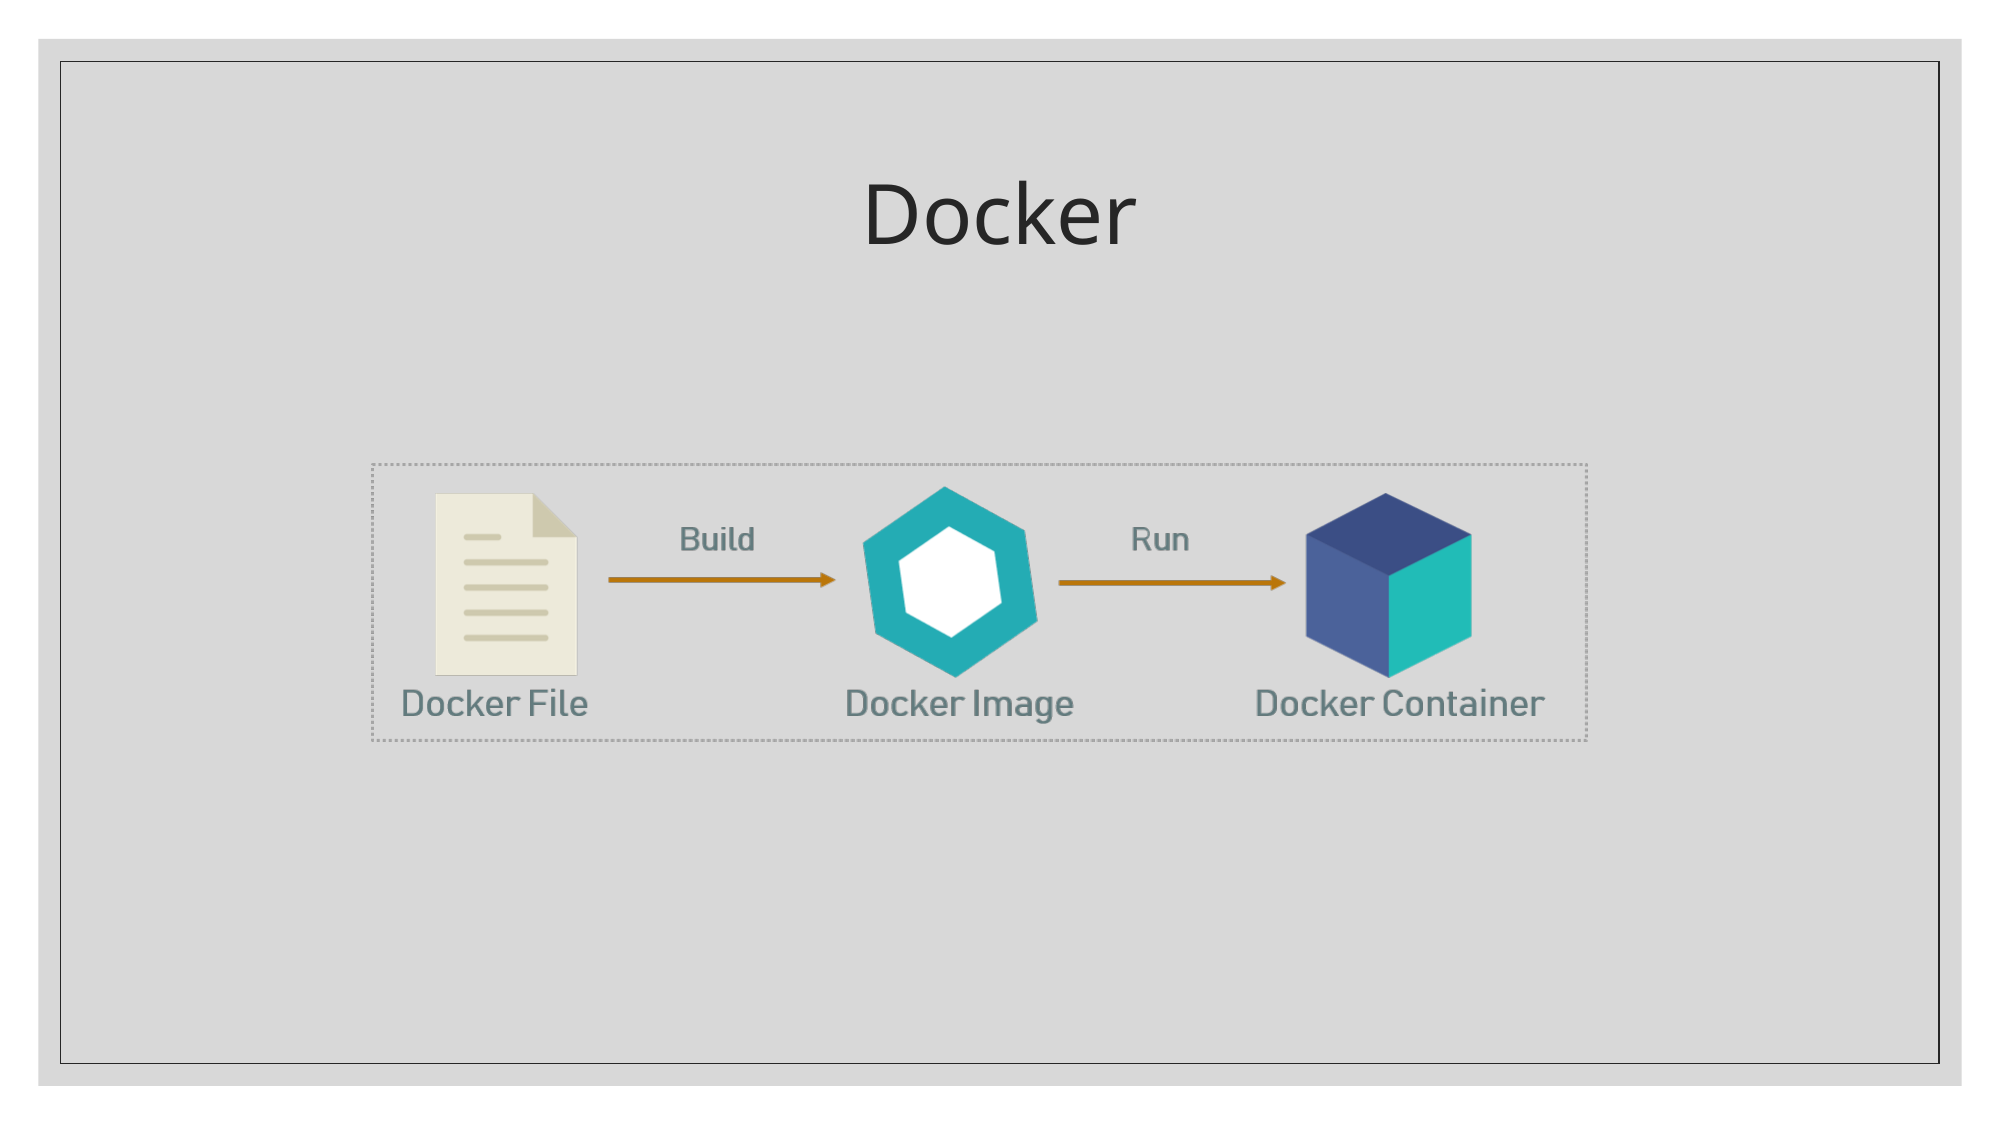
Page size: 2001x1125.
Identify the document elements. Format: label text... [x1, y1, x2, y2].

title Docker [174, 105, 1825, 331]
picture [371, 463, 1629, 747]
